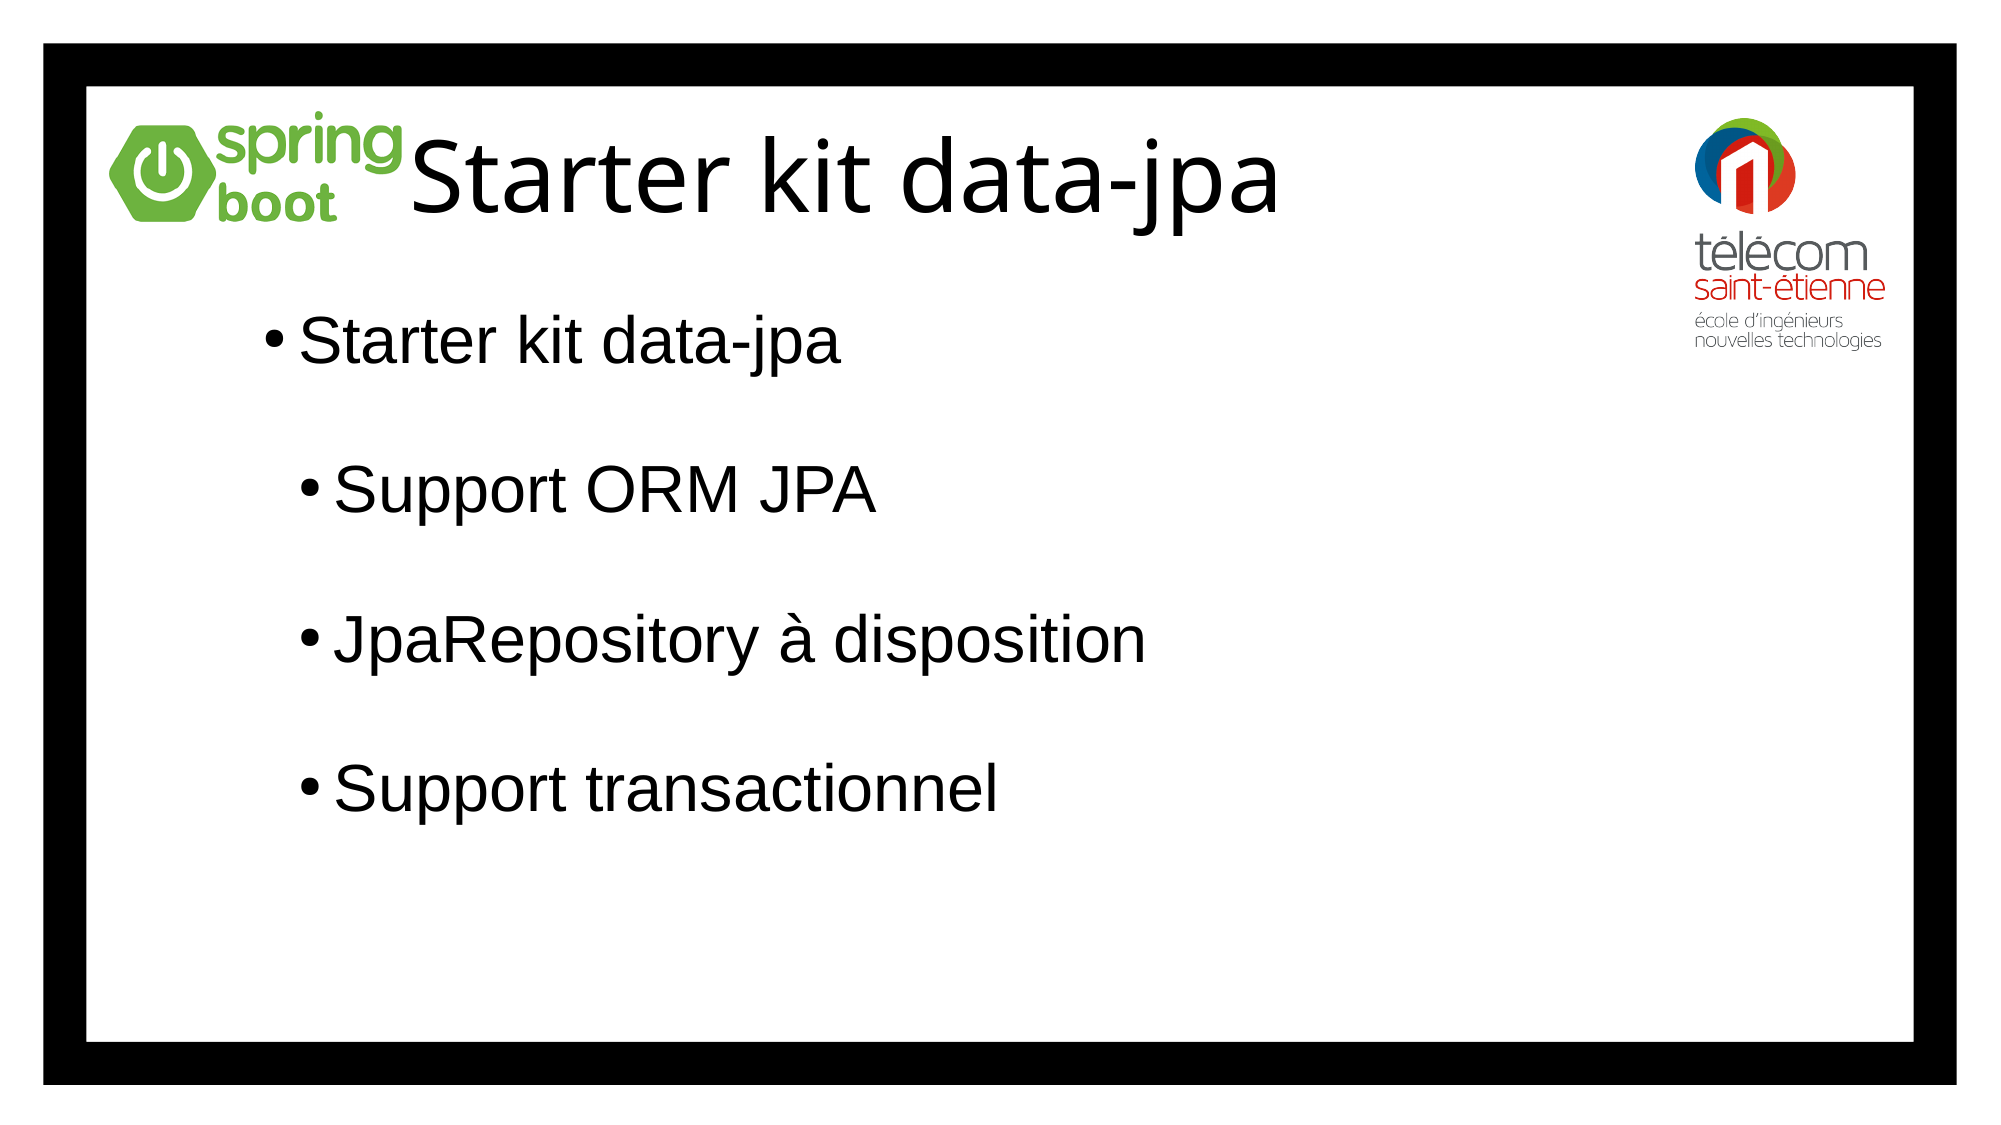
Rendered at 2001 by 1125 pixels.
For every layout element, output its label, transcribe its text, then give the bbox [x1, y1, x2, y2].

picture [106, 94, 406, 252]
text_box Starter kit data-jpa Support ORM JPA JpaRepository à disposition Support transactionnel [248, 295, 1878, 1028]
picture [1695, 118, 1885, 351]
title Starter kit data-jpa [389, 105, 1869, 272]
